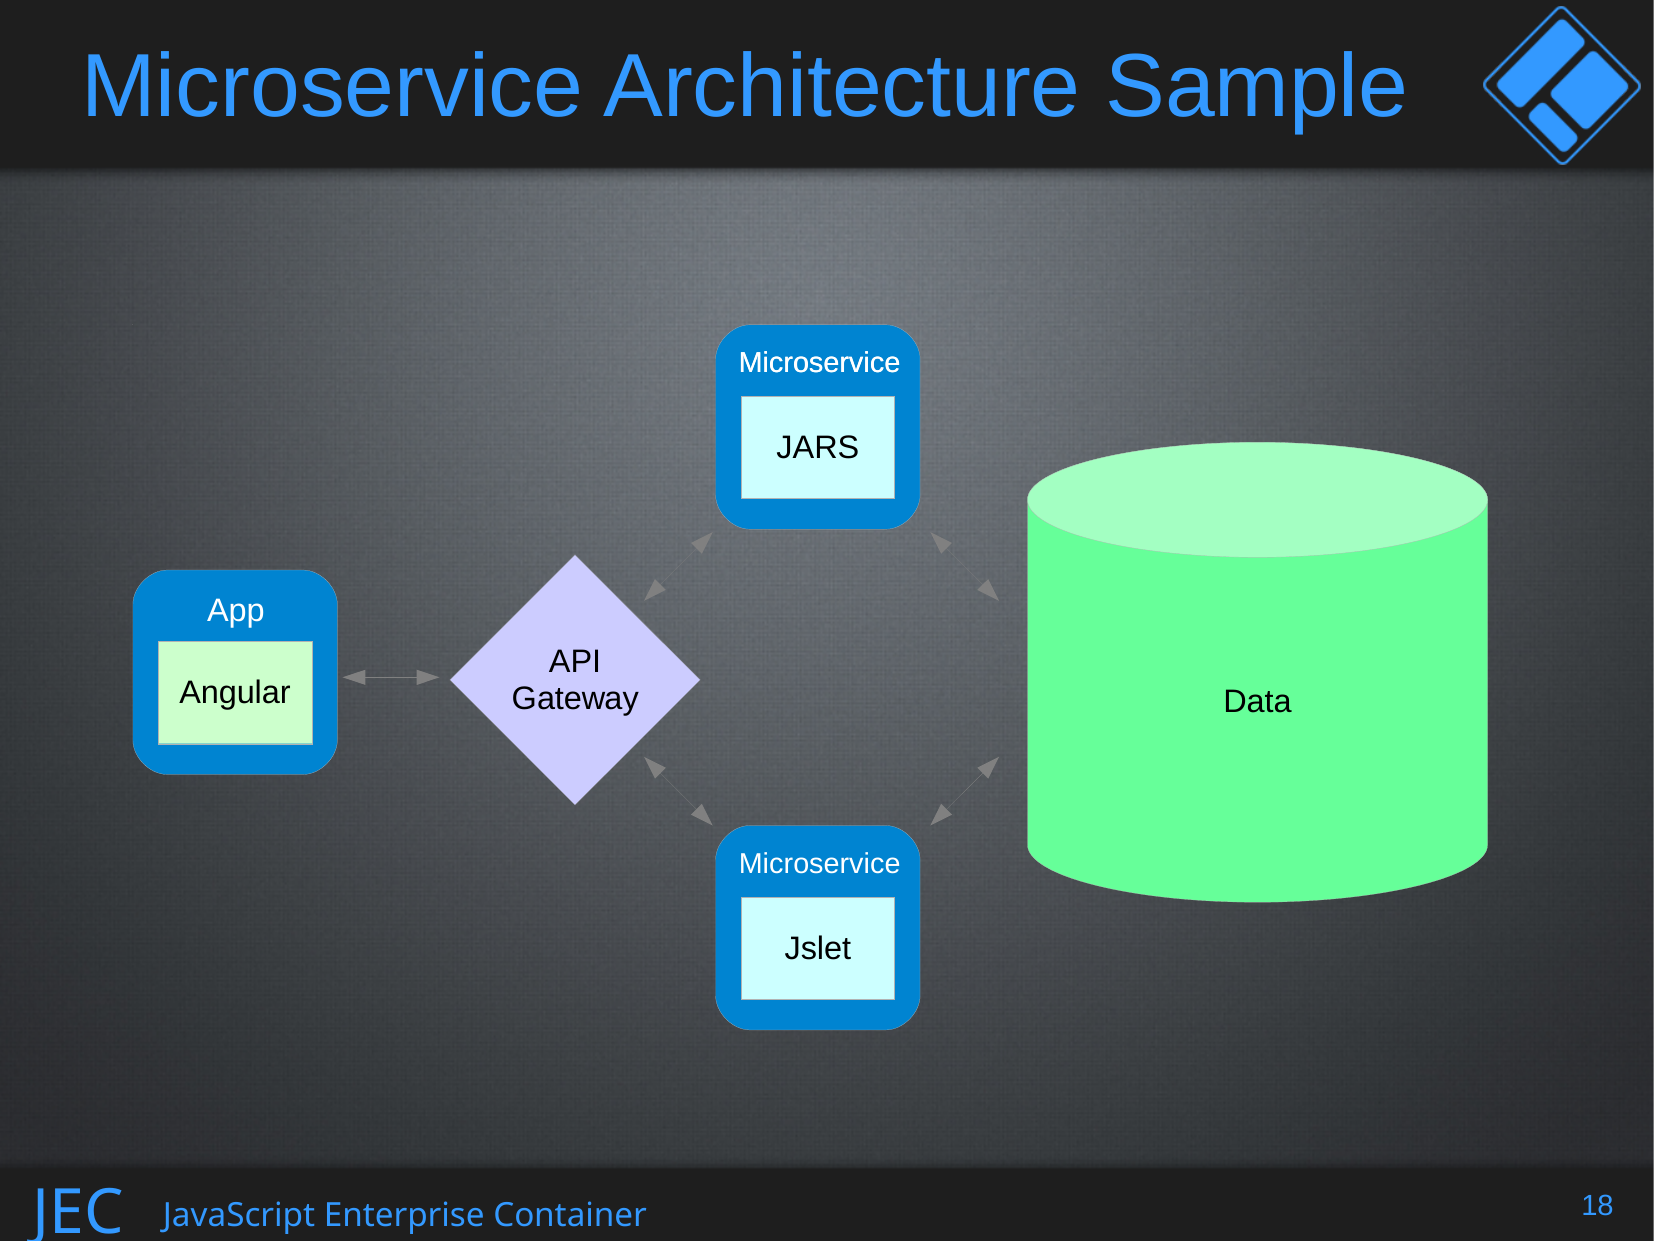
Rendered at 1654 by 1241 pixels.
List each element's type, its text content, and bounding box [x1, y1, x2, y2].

title Microservice Architecture Sample [81, 23, 1440, 147]
text_box JEC [17, 1159, 149, 1241]
text_box 18 [742, 1181, 1629, 1229]
text_box JavaScript Enterprise Container [148, 1183, 651, 1241]
picture [0, 0, 1654, 1241]
